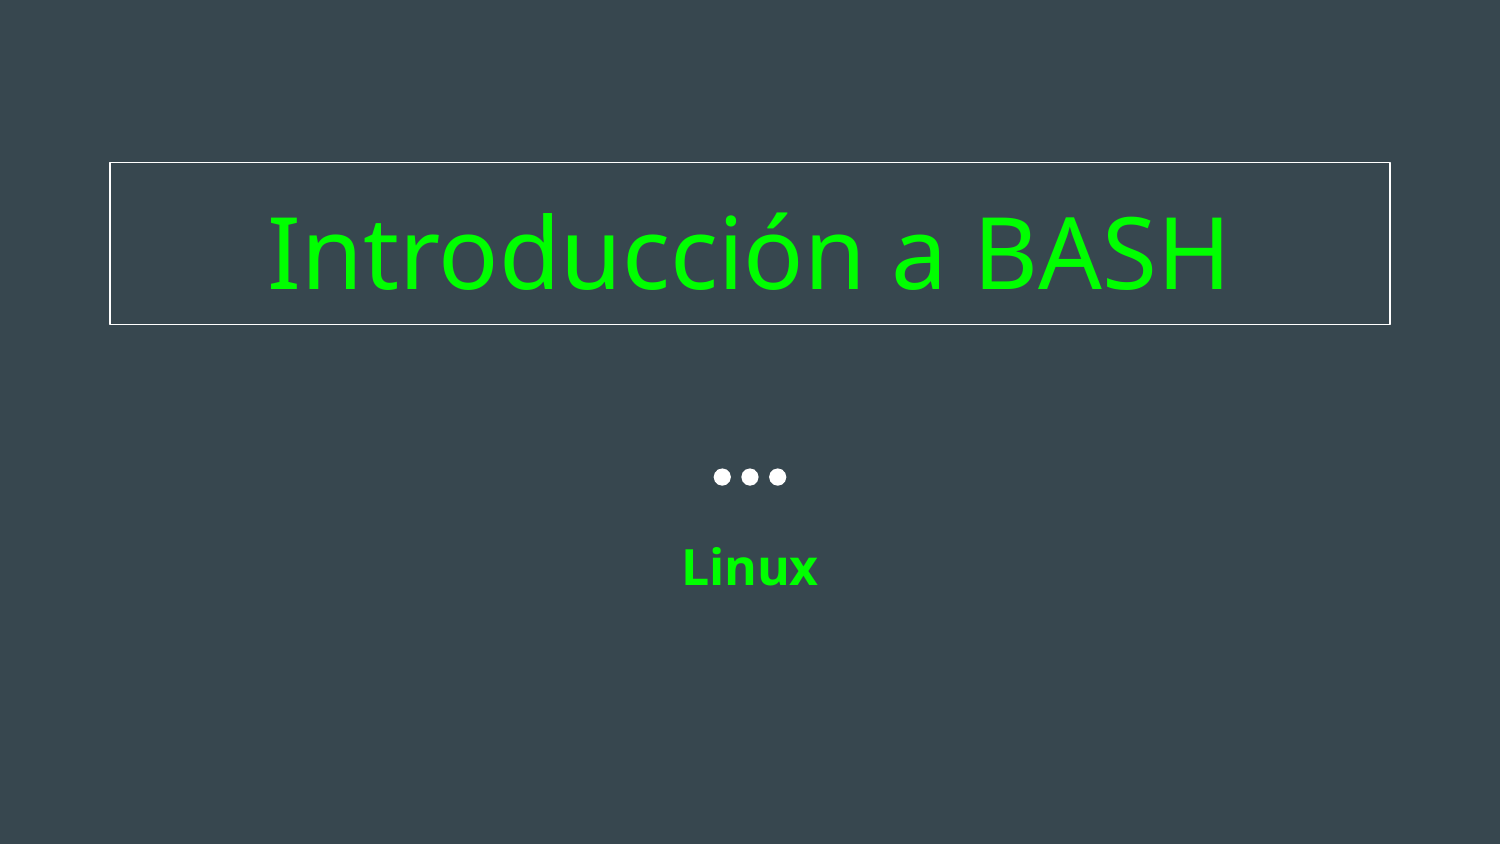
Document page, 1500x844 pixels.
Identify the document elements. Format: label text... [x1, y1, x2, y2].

subtitle Linux [110, 520, 1390, 651]
title Introducción a BASH [110, 162, 1390, 325]
